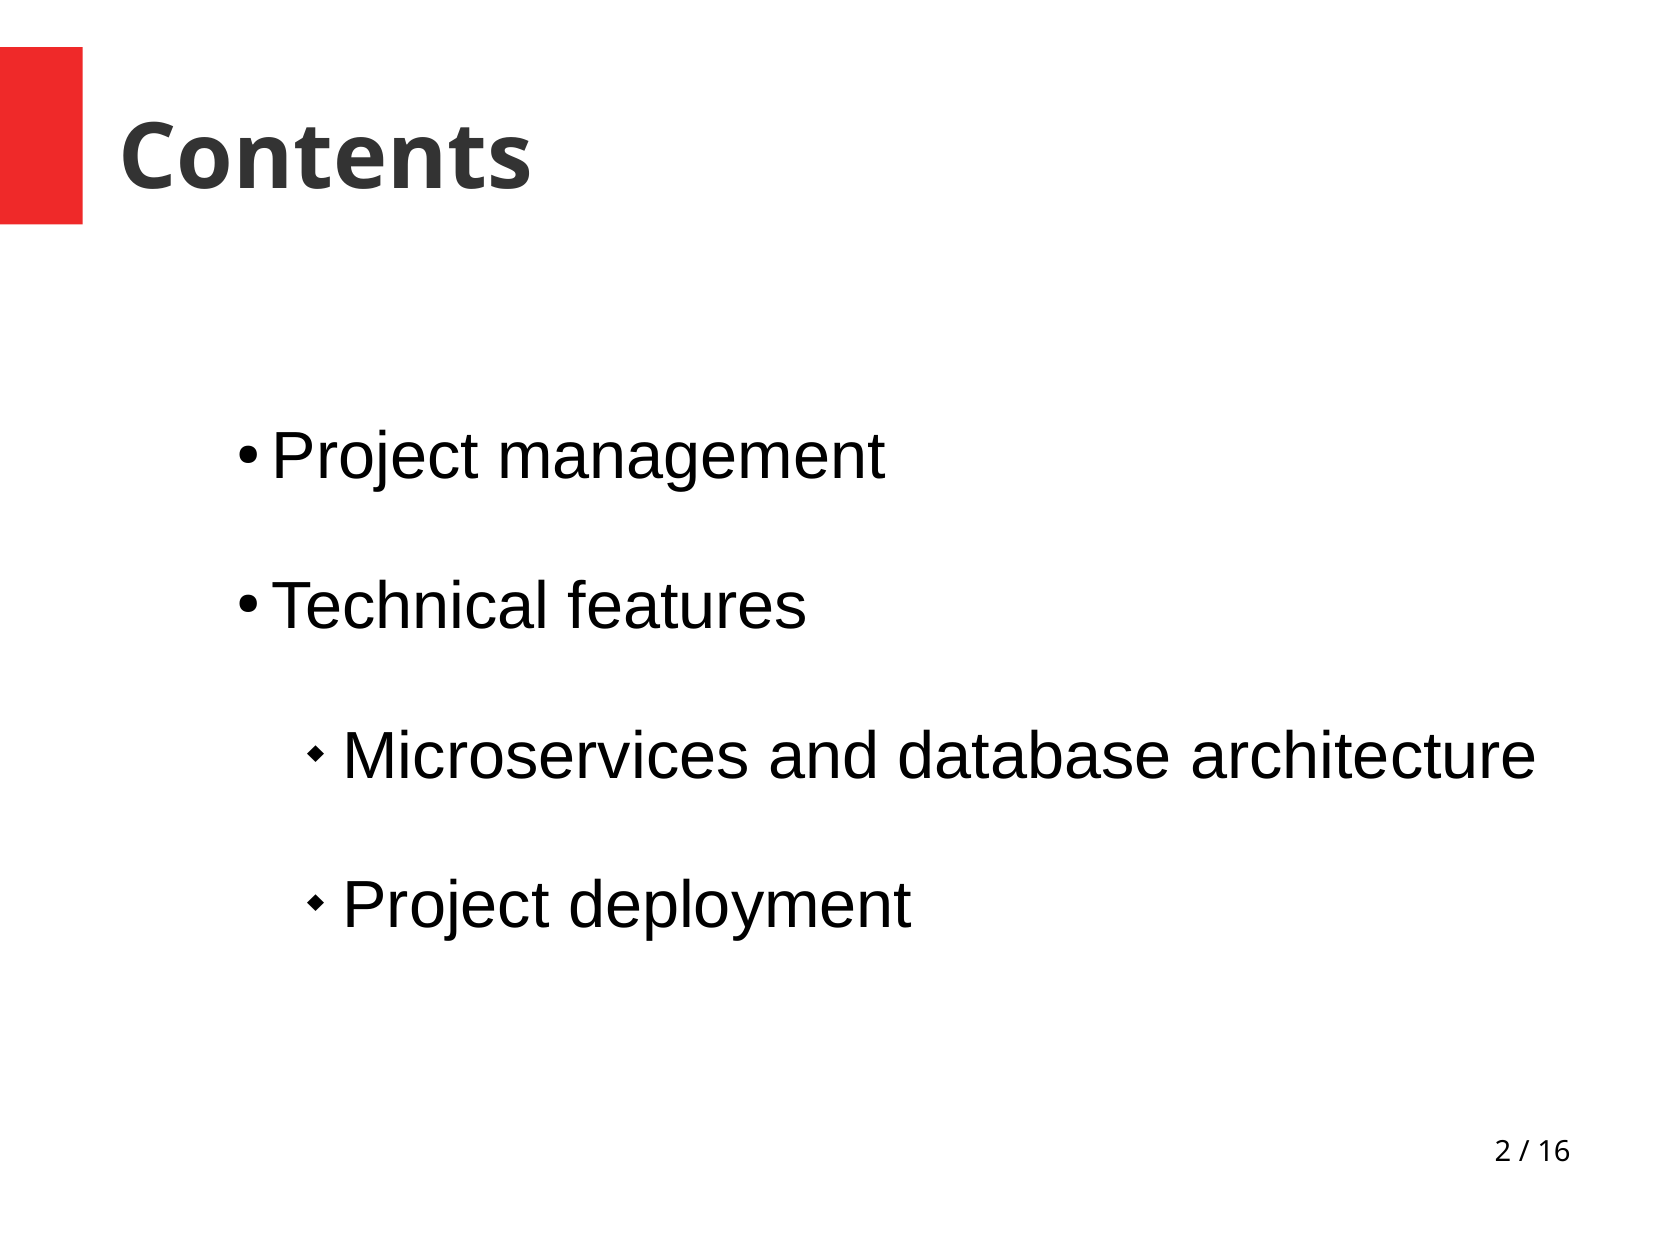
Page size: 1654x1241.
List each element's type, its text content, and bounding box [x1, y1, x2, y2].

subtitle Project management Technical features Microservices and database architecture Project deployment [236, 348, 1583, 1087]
title Contents [118, 49, 1571, 257]
